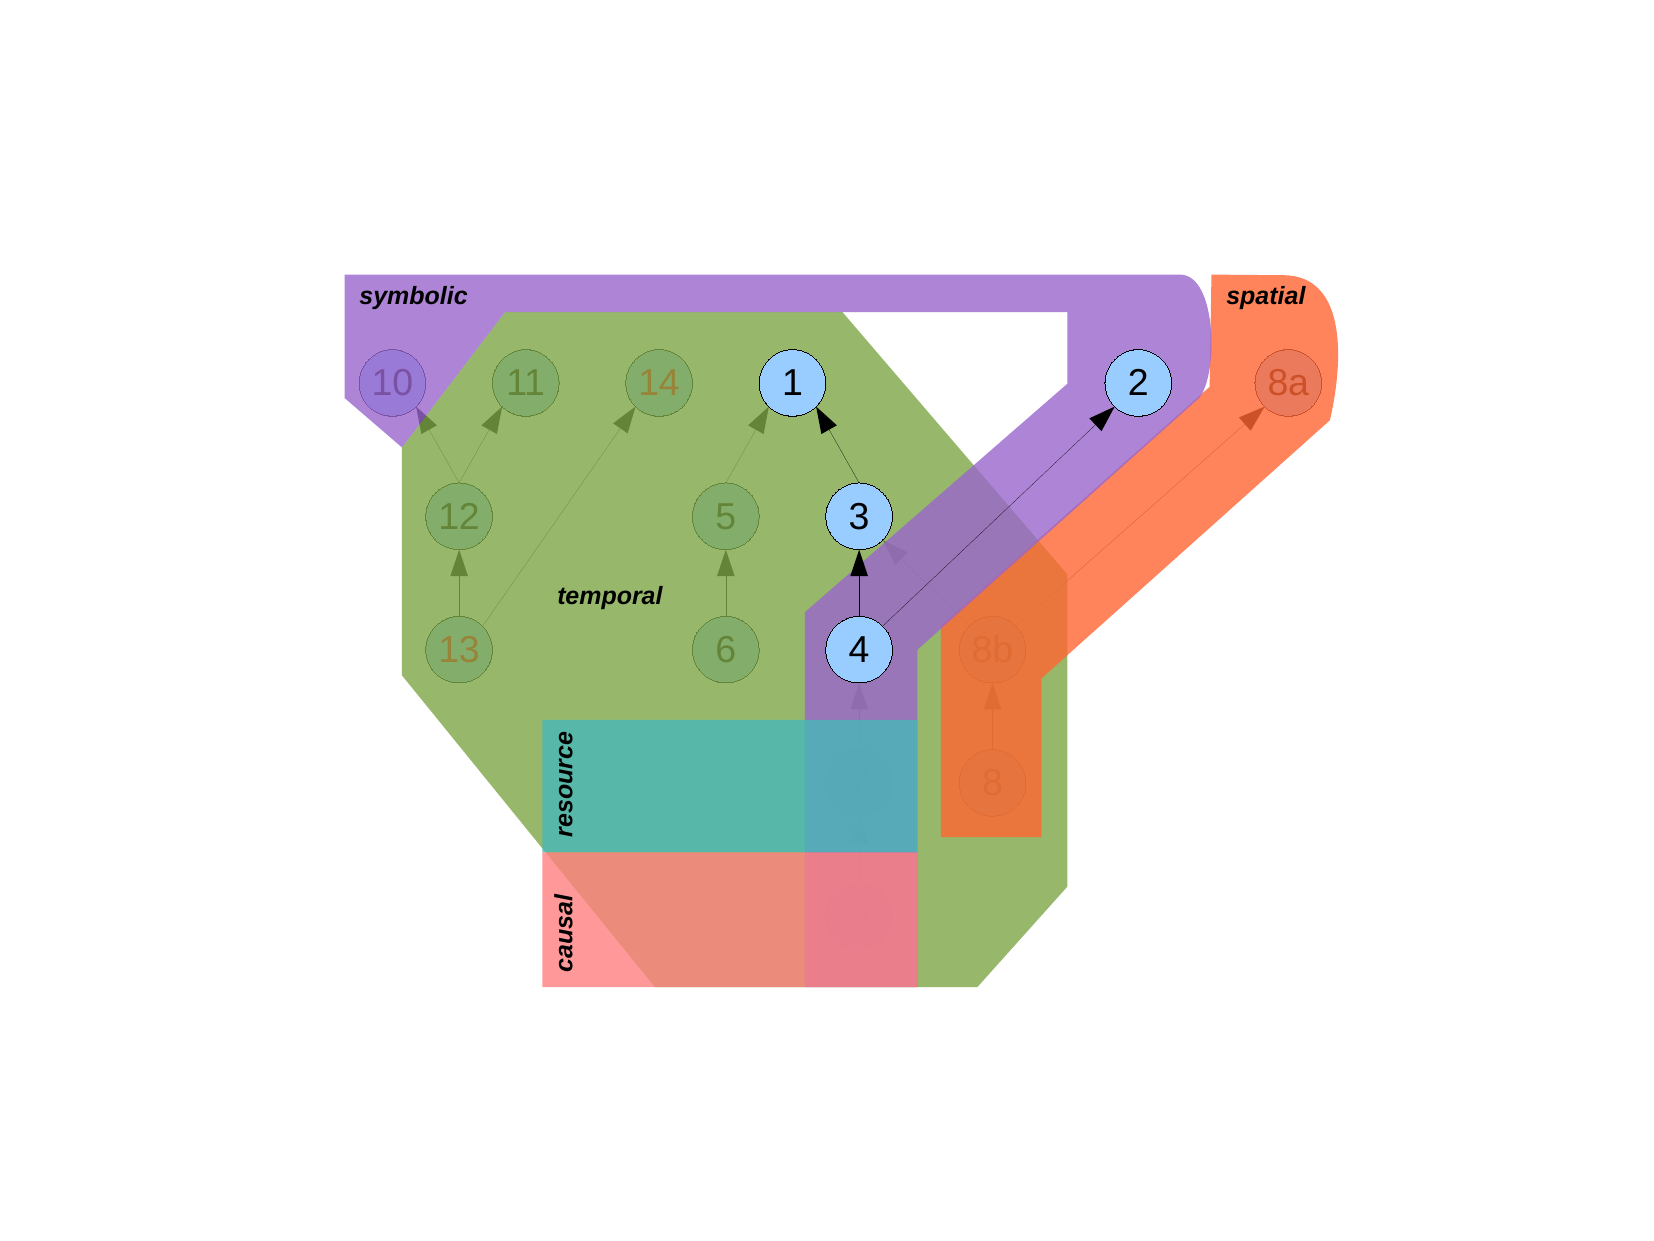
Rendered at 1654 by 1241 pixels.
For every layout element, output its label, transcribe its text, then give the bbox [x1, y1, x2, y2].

text_box 4 [825, 616, 893, 683]
text_box 1 [759, 349, 826, 417]
text_box temporal [542, 574, 678, 618]
text_box resource [542, 702, 586, 843]
text_box 3 [825, 482, 893, 550]
text_box spatial [1211, 274, 1321, 318]
text_box symbolic [344, 274, 483, 318]
text_box [344, 274, 1339, 988]
text_box 2 [1104, 349, 1172, 417]
text_box causal [542, 843, 586, 988]
